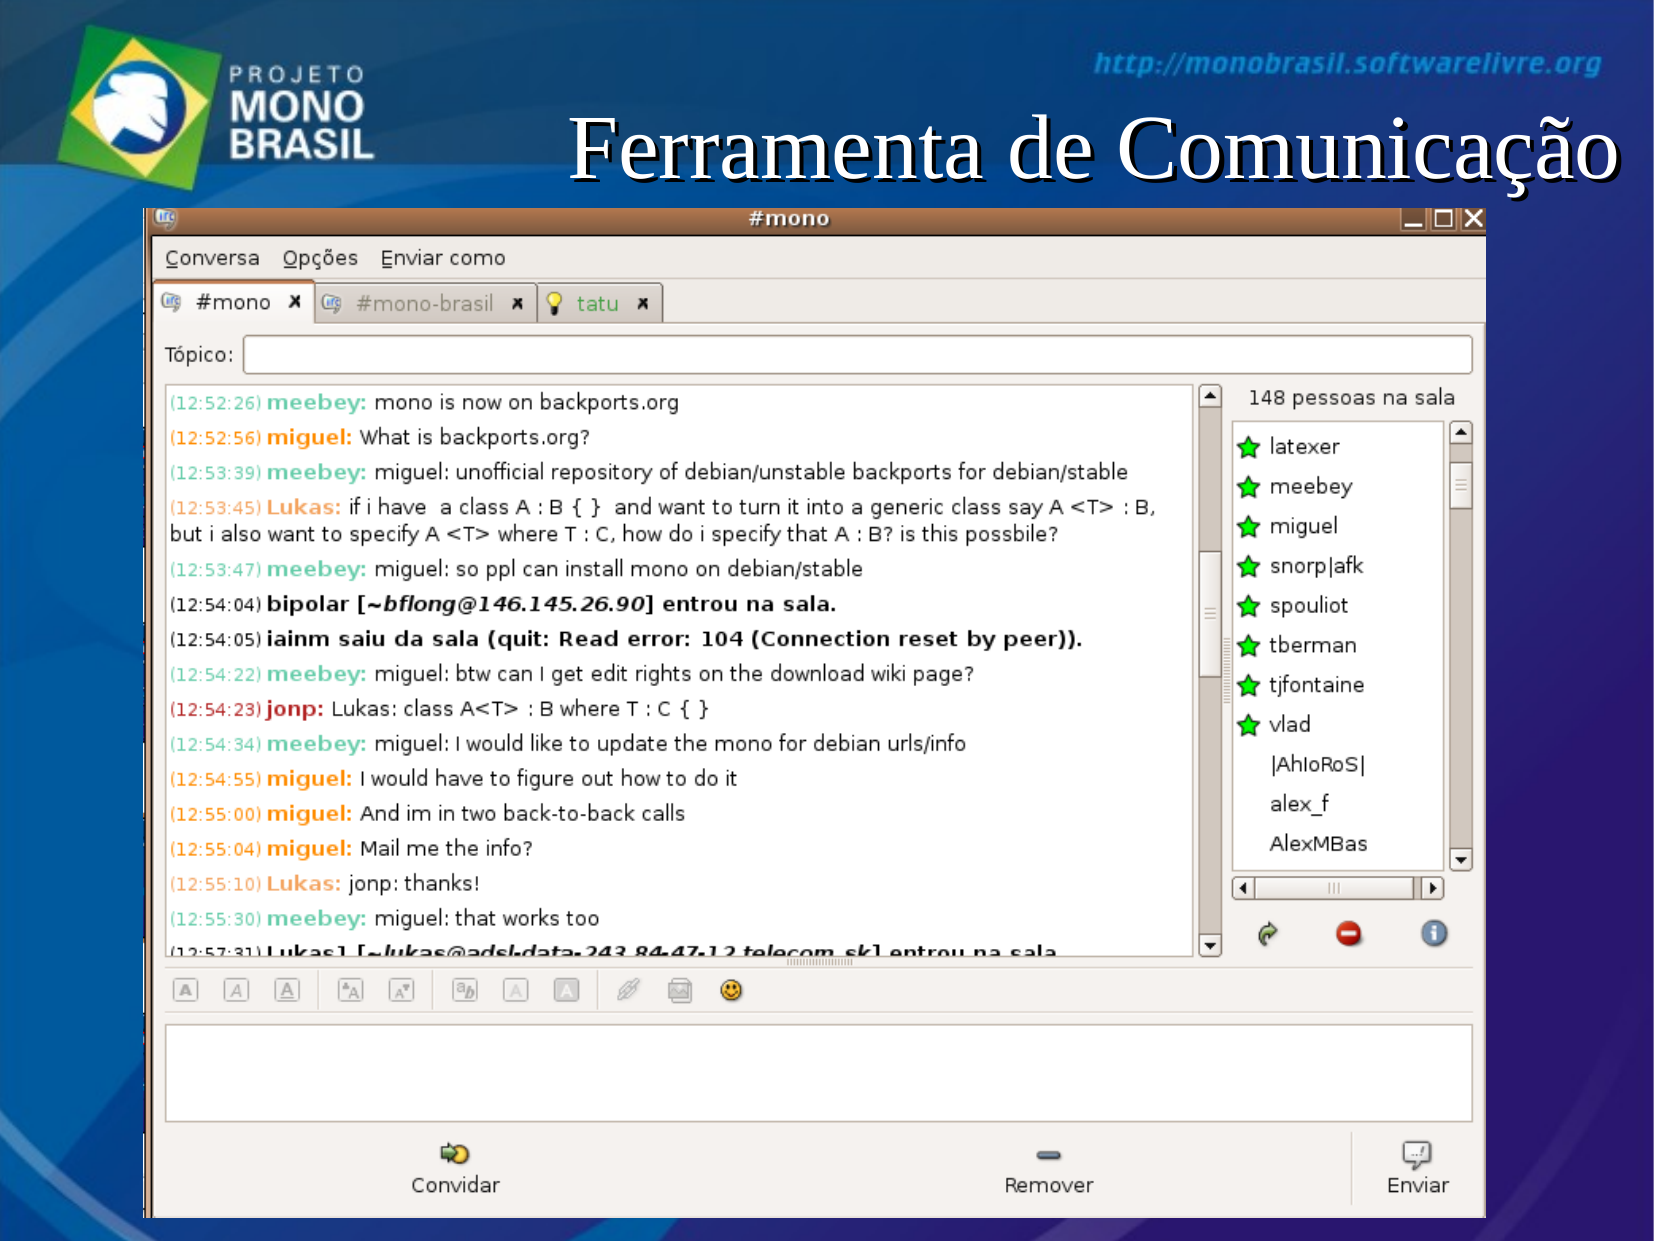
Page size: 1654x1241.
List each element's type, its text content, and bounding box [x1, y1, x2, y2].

picture [0, 0, 1654, 1241]
title Ferramenta de Comunicação [233, 43, 1646, 251]
